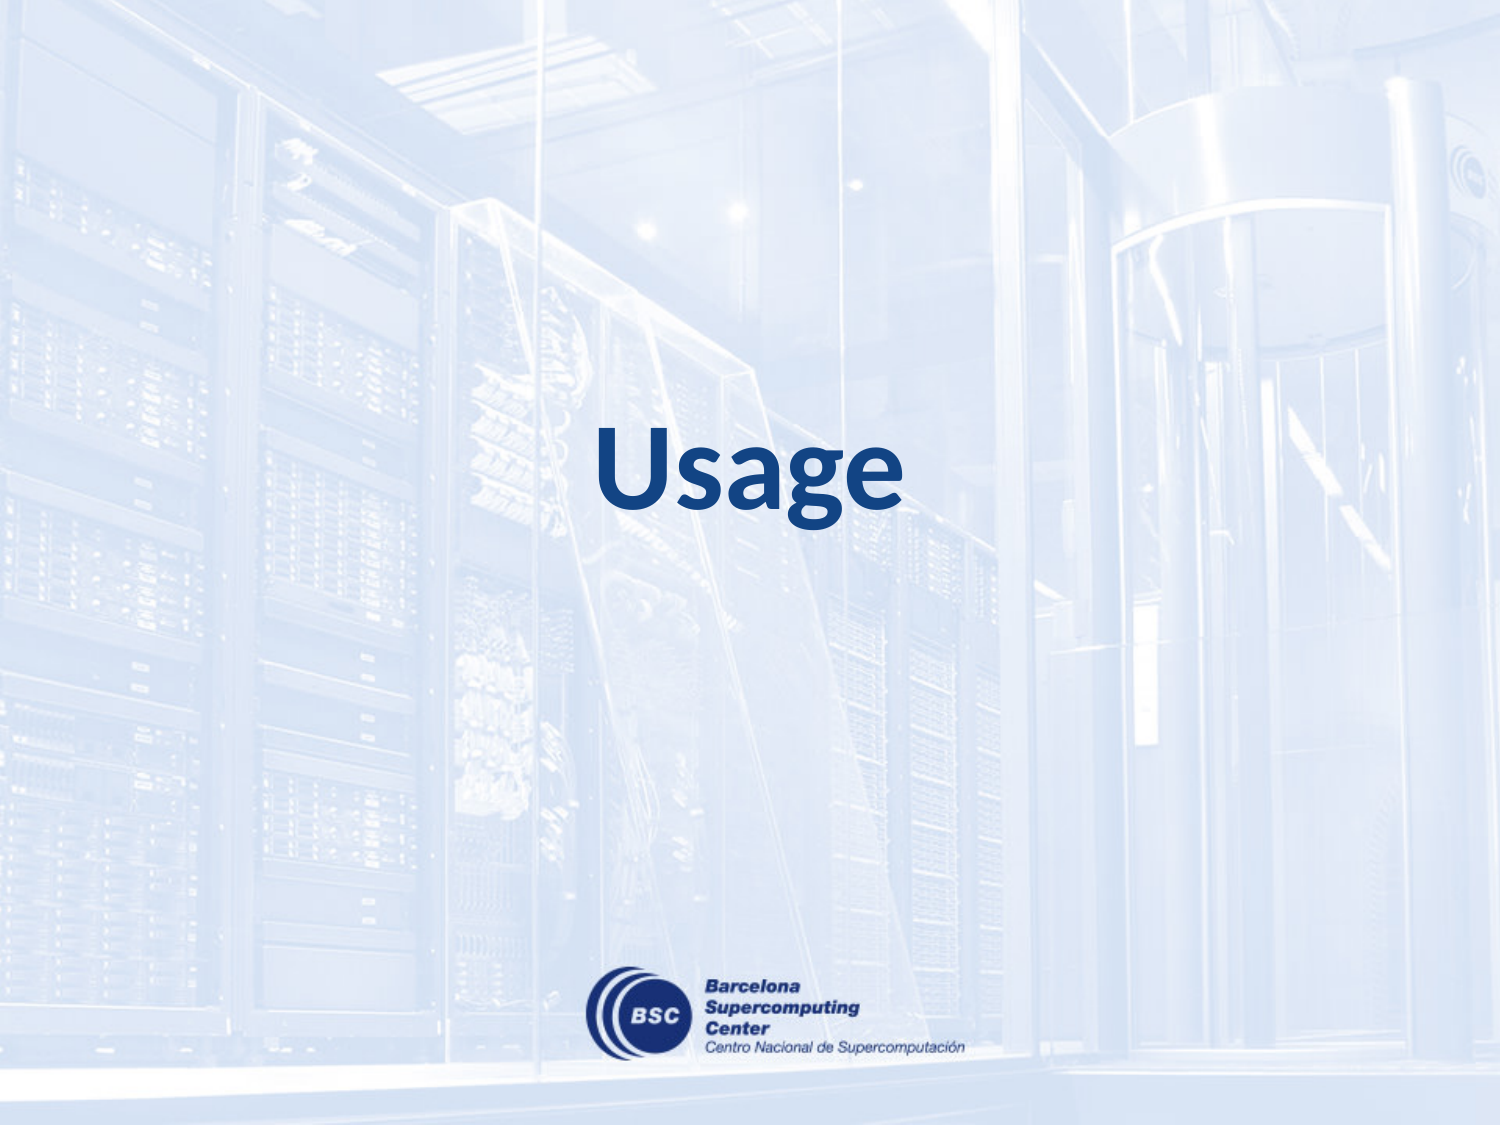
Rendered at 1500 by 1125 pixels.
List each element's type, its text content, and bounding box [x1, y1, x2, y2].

text_box Usage [188, 143, 1311, 794]
picture [0, 0, 1500, 1125]
